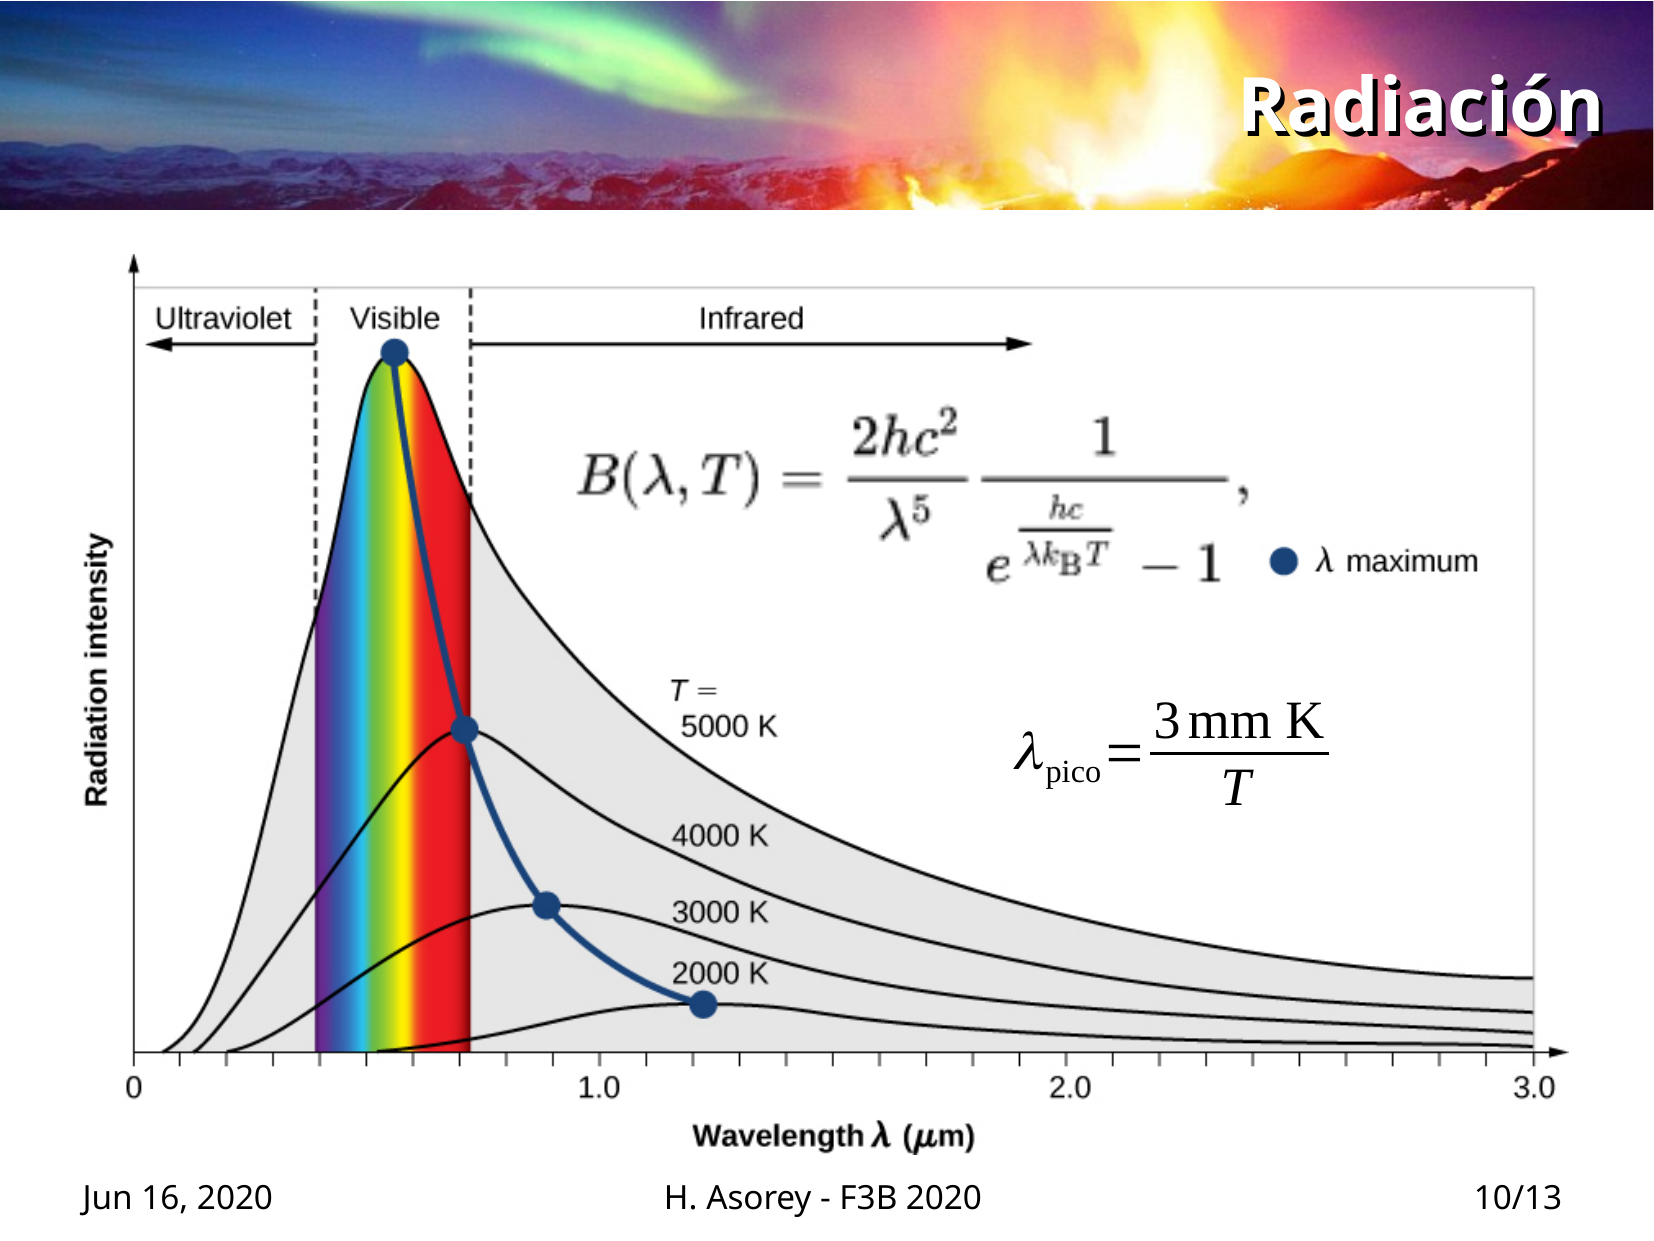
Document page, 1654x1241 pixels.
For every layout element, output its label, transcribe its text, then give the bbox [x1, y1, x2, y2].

chart [1005, 690, 1338, 818]
picture [0, 1, 1654, 210]
title Radiación [45, 15, 1606, 191]
picture [81, 254, 1569, 1156]
